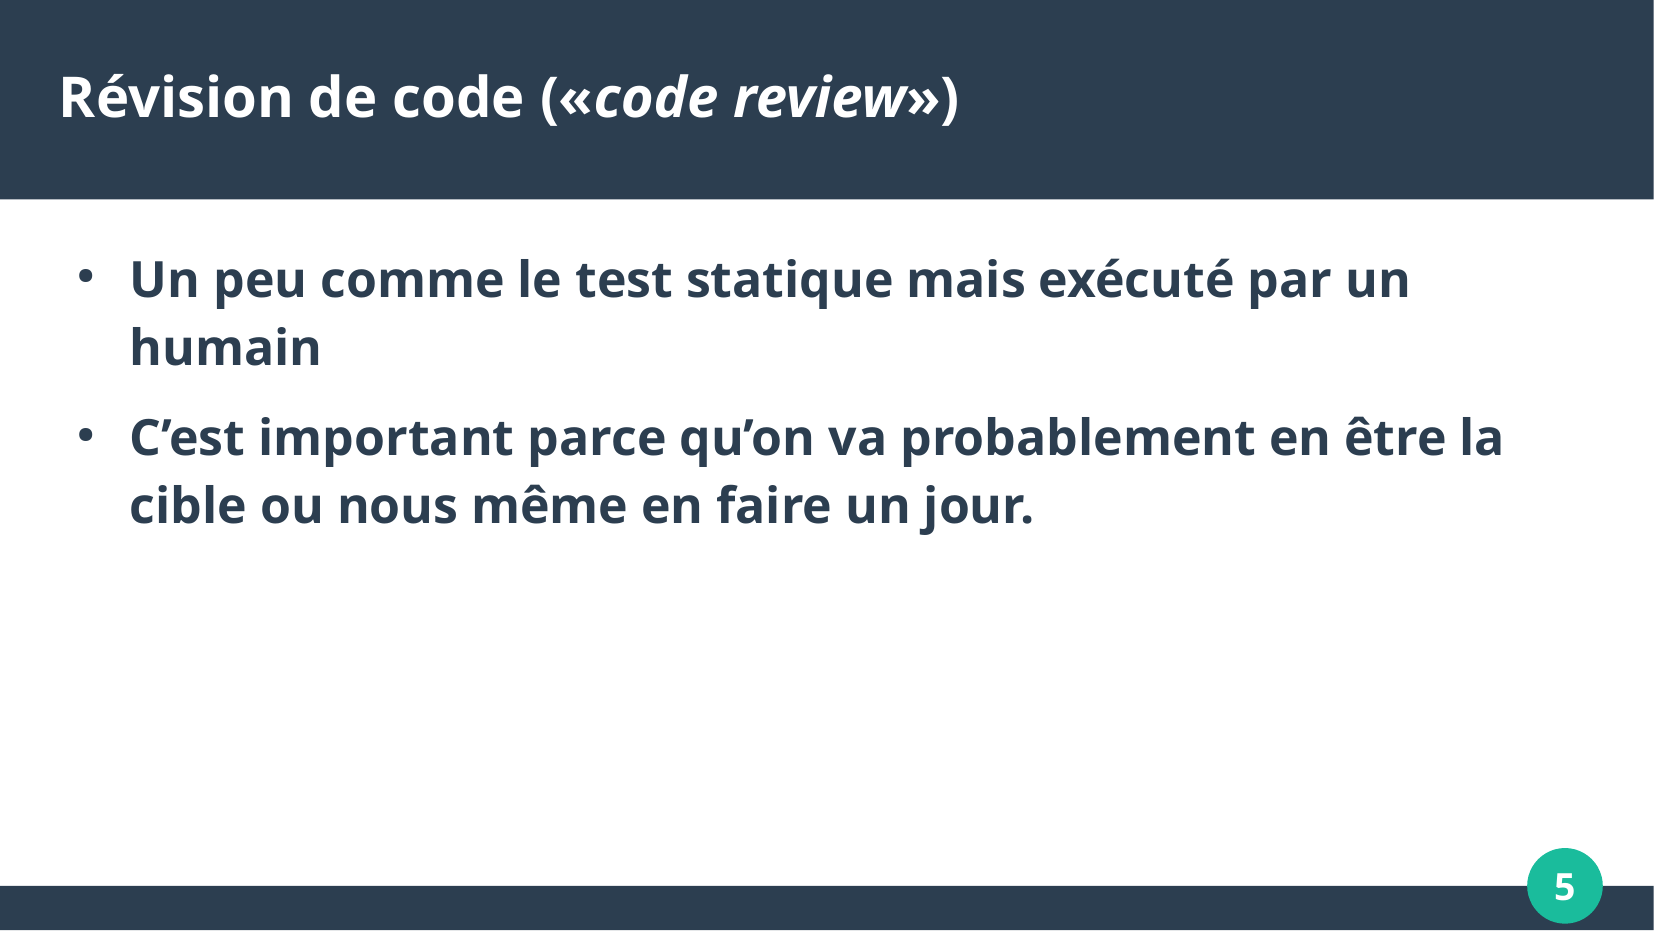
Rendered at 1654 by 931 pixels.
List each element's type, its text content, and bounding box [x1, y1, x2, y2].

title Révision de code («code review») [59, 37, 1595, 155]
list Un peu comme le test statique mais exécuté par un humain C’est important parce qu’on va probablement en être la cible ou nous même en faire un jour. [59, 243, 1595, 864]
